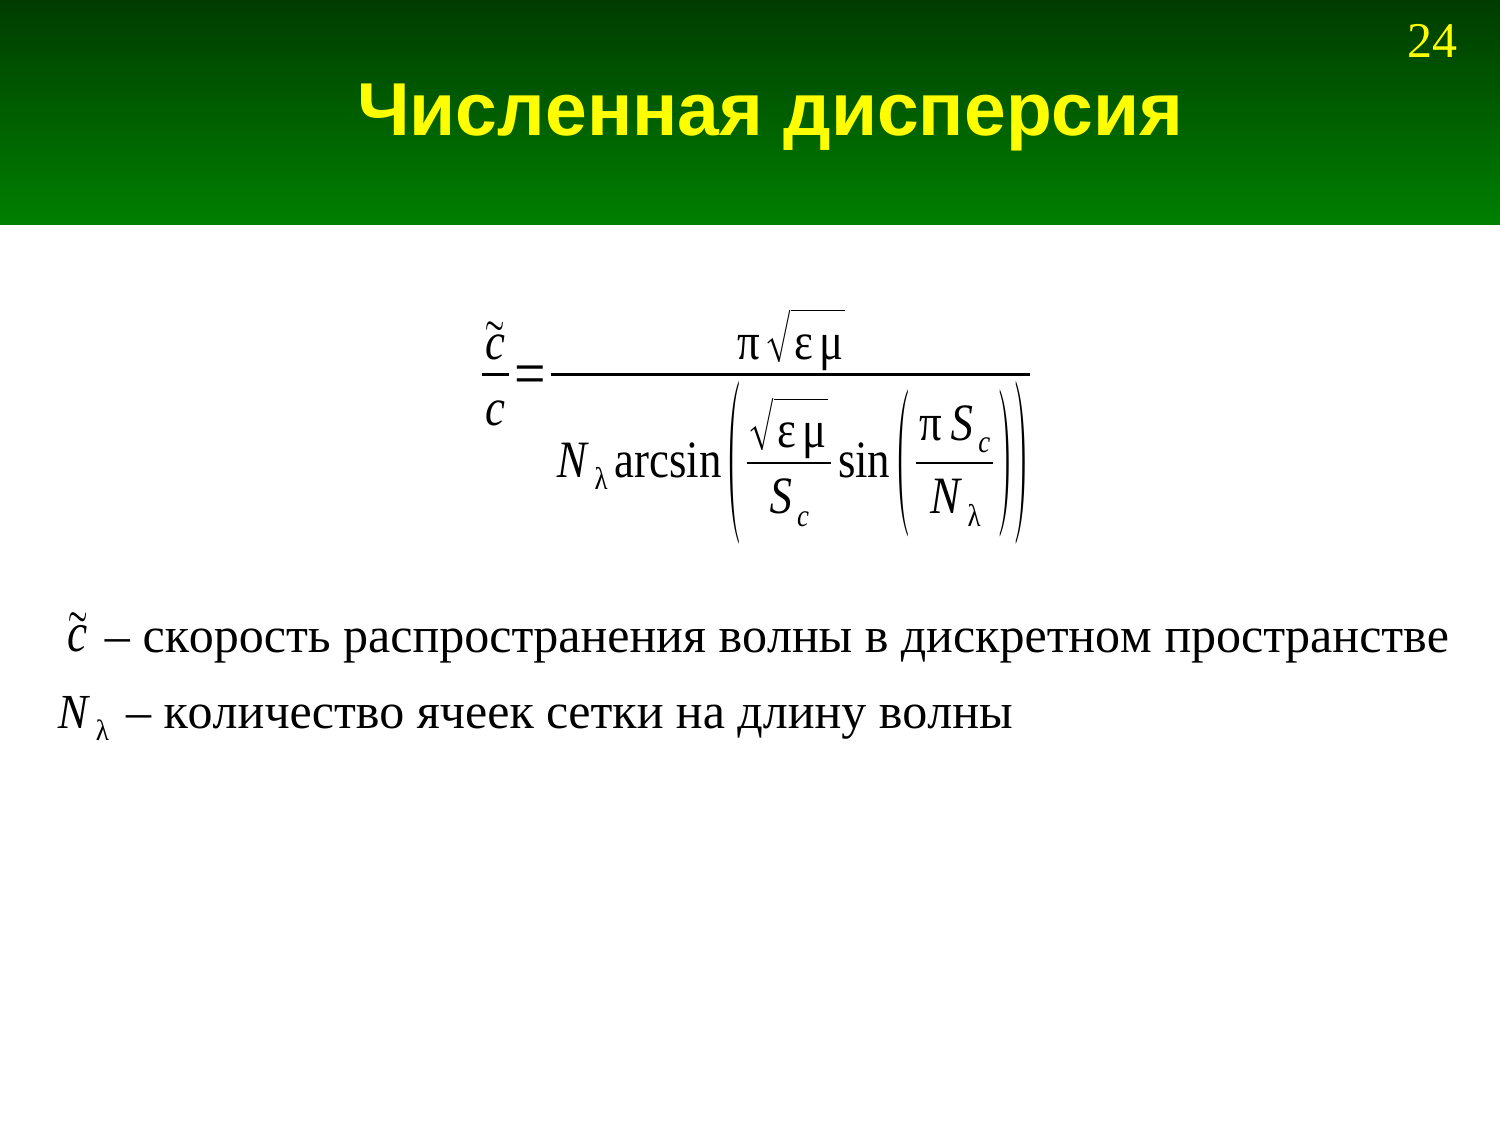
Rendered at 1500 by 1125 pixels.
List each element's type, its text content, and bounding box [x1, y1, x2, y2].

chart [47, 602, 77, 664]
text_box – скорость распространения волны в дискретном пространстве [77, 594, 1465, 670]
chart [35, 685, 111, 747]
title Численная дисперсия [100, 7, 1441, 204]
text_box – количество ячеек сетки на длину волны [111, 671, 1028, 747]
chart [460, 307, 1051, 548]
